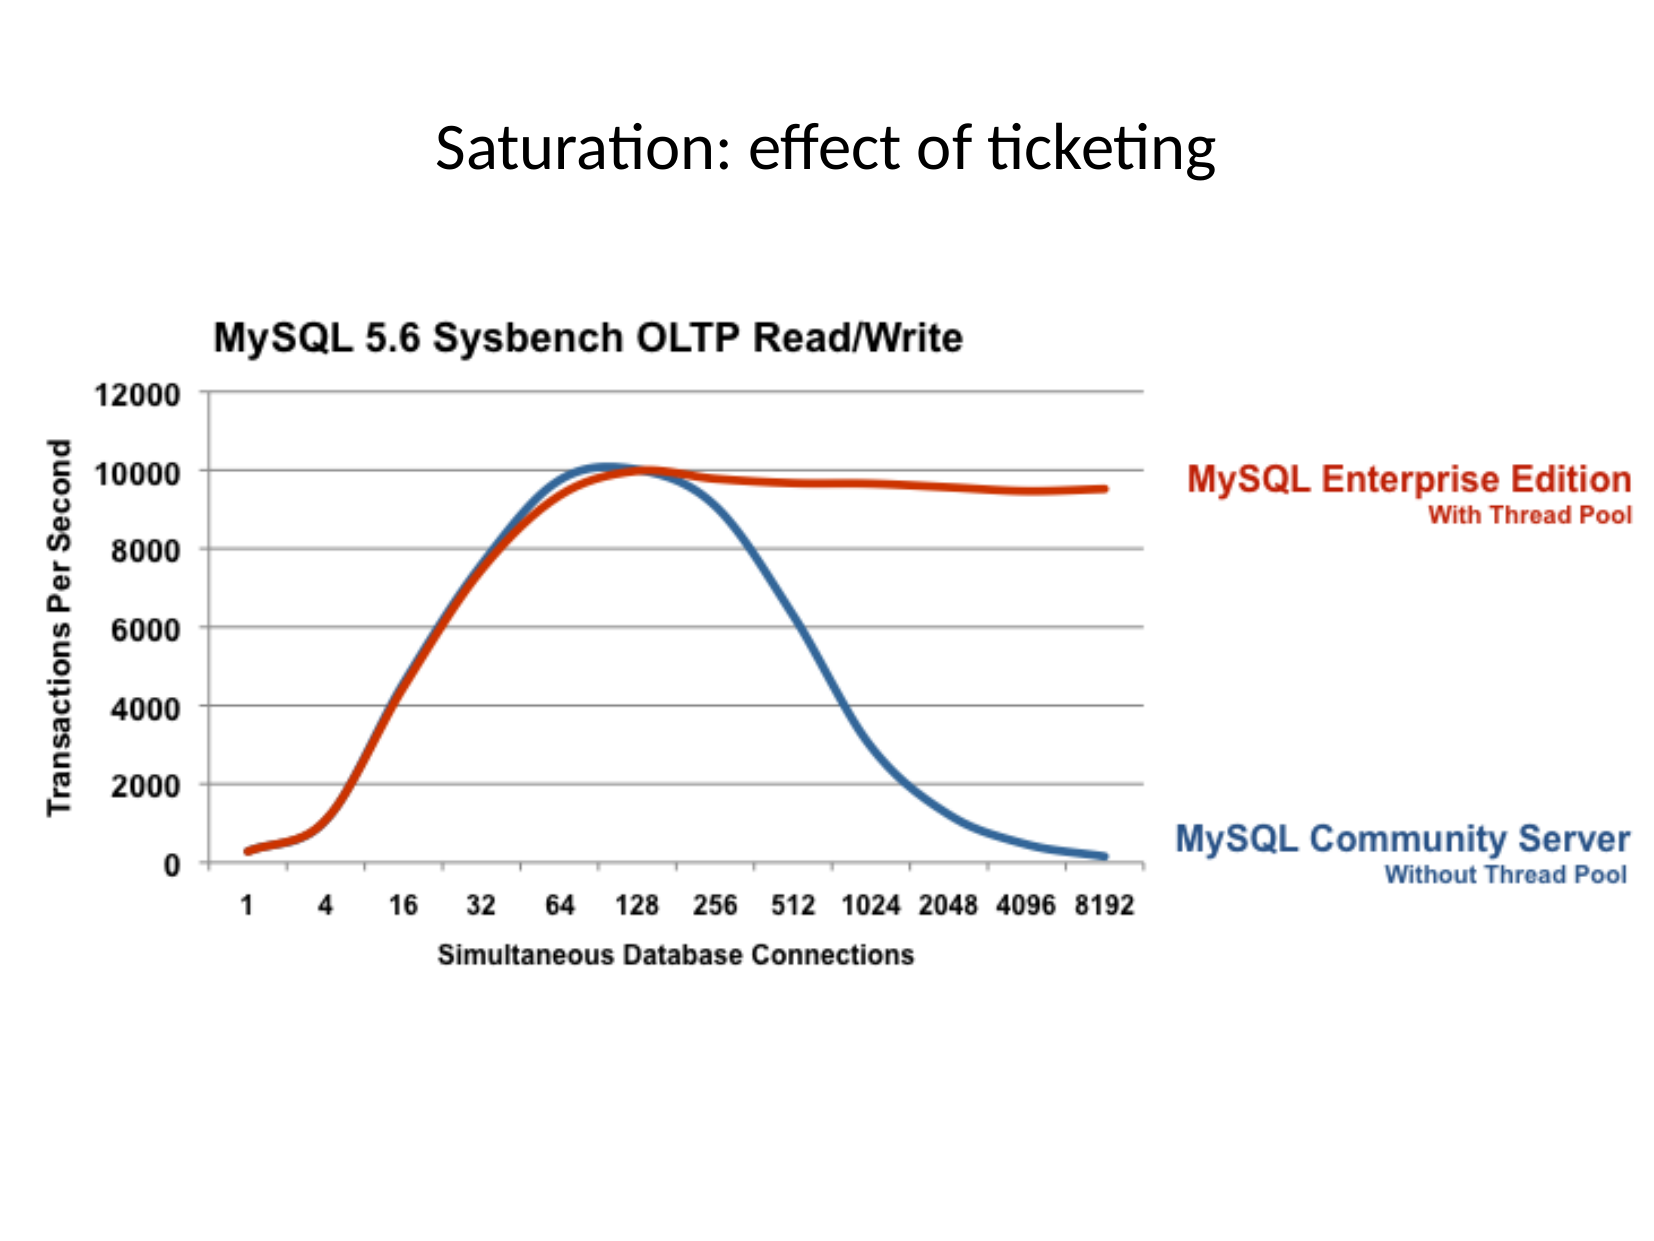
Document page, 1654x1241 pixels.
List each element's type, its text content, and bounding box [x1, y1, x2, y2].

title Saturation: effect of ticketing [82, 49, 1571, 212]
picture [11, 212, 1640, 1128]
